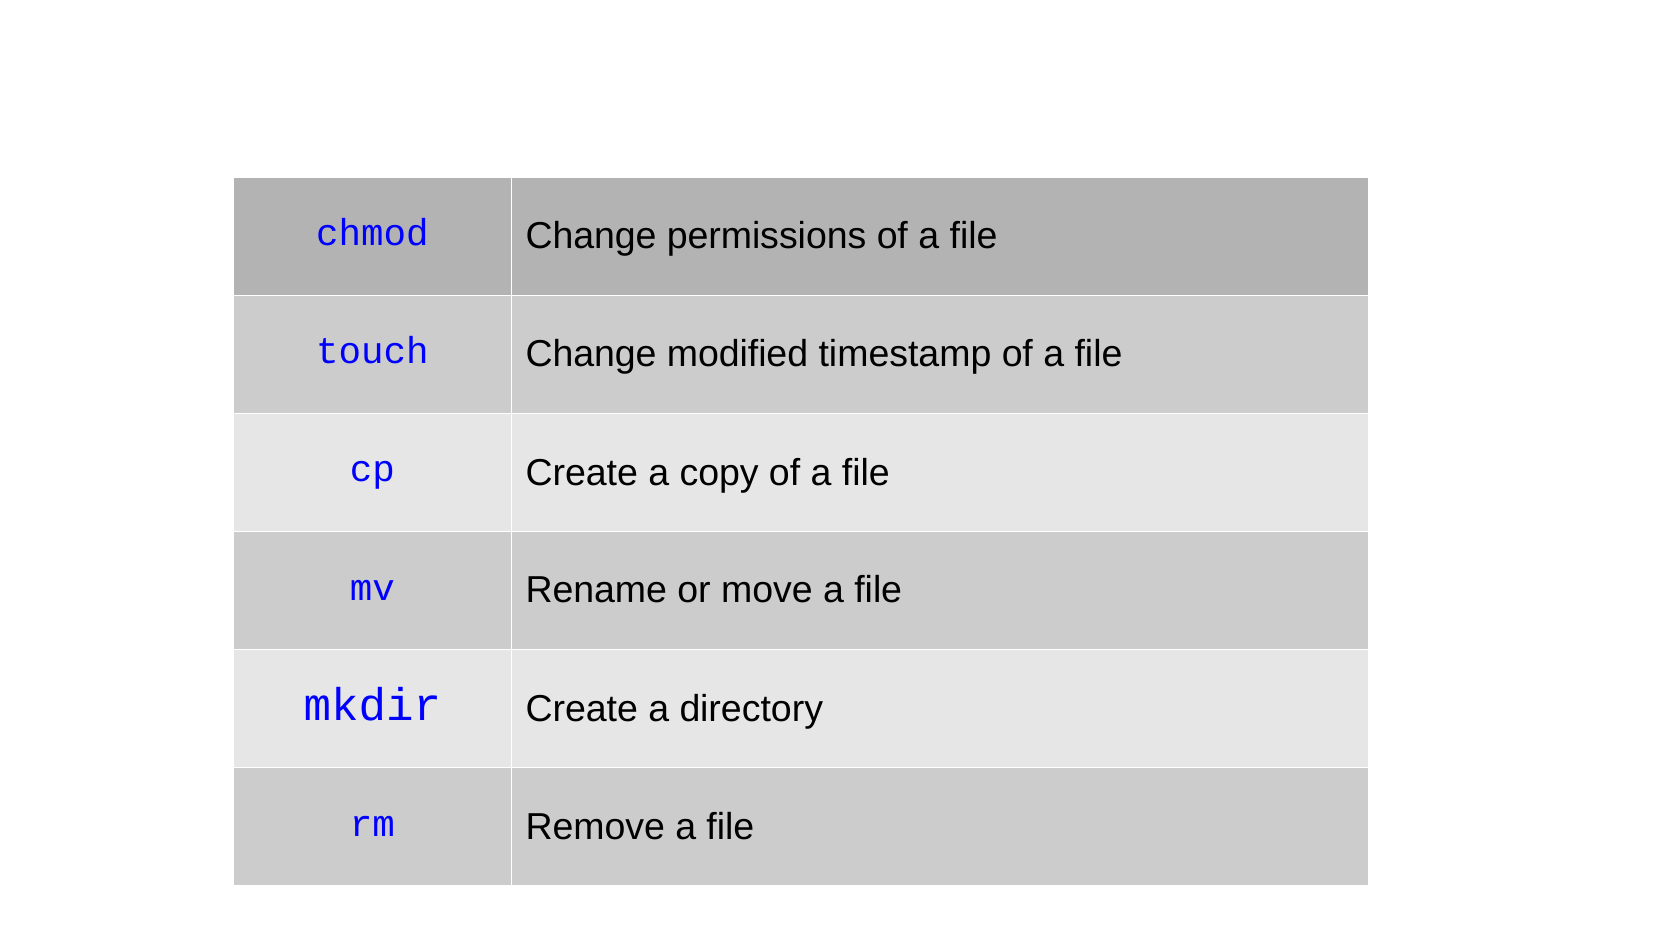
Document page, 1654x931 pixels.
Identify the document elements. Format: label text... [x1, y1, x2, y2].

table_cell Rename or move a file [512, 532, 1368, 649]
table_cell Change modified timestamp of a file [512, 296, 1368, 413]
table_cell mkdir [234, 650, 511, 767]
table_cell cp [234, 414, 511, 531]
table_cell Create a copy of a file [512, 414, 1368, 531]
table_cell Remove a file [512, 768, 1368, 885]
table_header Change permissions of a file [512, 178, 1368, 295]
table_cell Create a directory [512, 650, 1368, 767]
table_header chmod [234, 178, 511, 295]
table_cell touch [234, 296, 511, 413]
table_cell mv [234, 532, 511, 649]
table_cell rm [234, 768, 511, 885]
